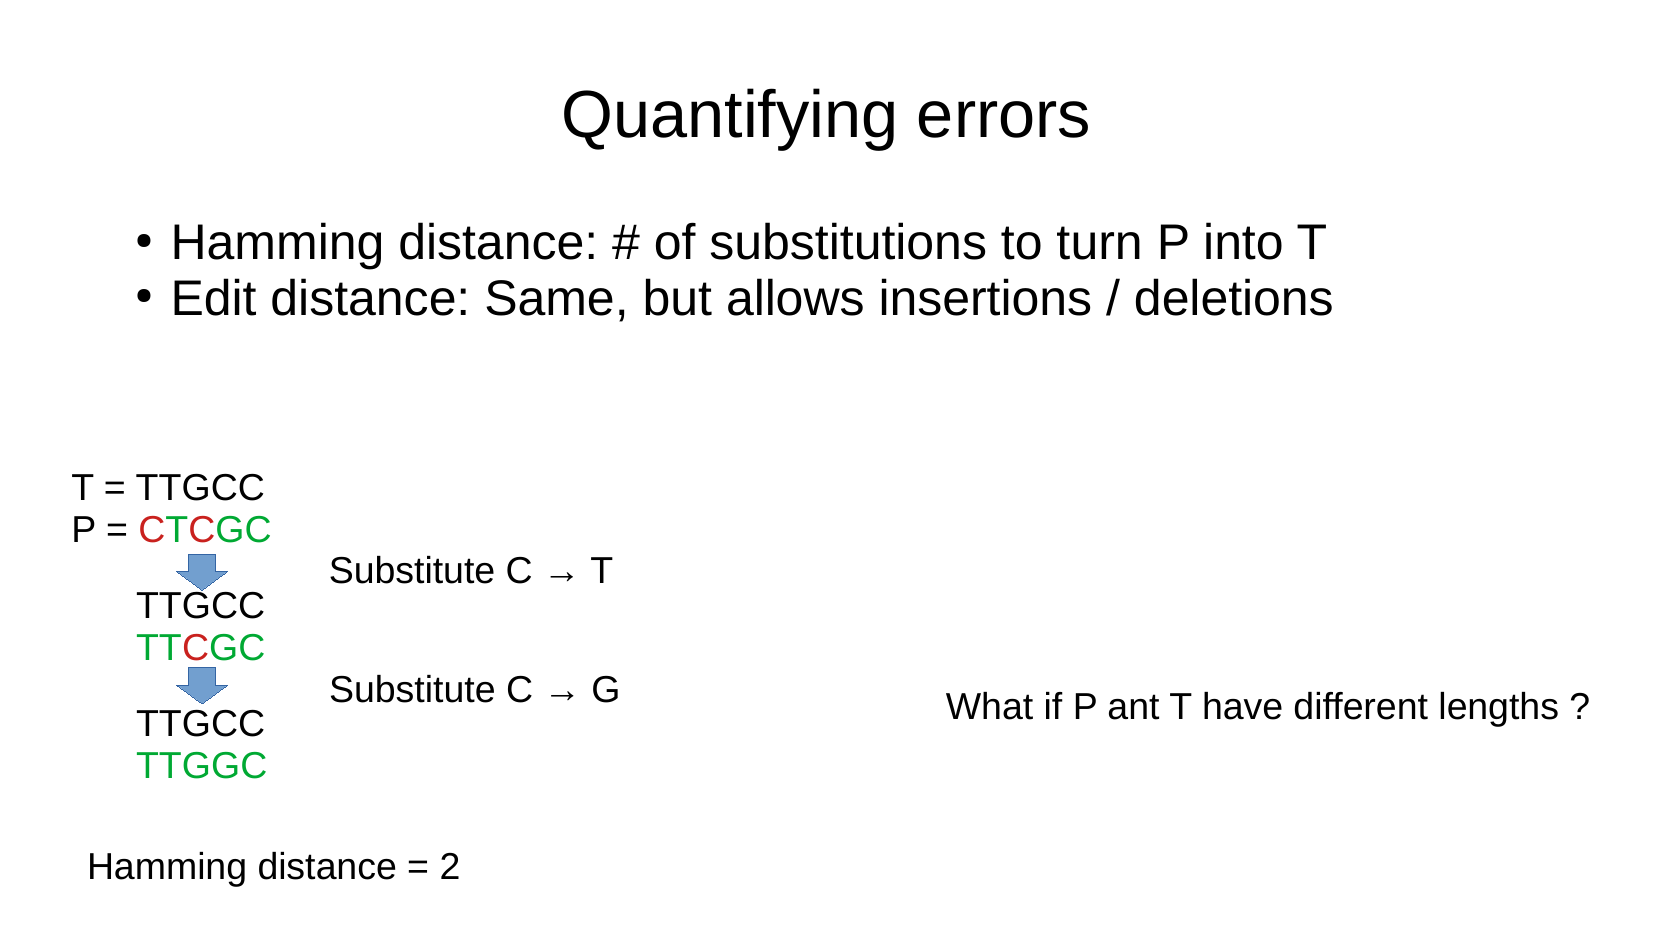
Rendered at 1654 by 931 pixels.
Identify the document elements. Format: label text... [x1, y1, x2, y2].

text_box Hamming distance = 2 [72, 837, 476, 895]
text_box Substitute C → T [314, 542, 629, 600]
text_box [176, 554, 228, 577]
text_box T = TTGCC P = CTCGC [56, 458, 337, 642]
text_box TTGCC TTCGC [121, 577, 402, 695]
text_box What if P ant T have different lengths ? [931, 678, 1606, 735]
text_box TTGCC TTGGC [121, 695, 402, 879]
subtitle Hamming distance: # of substitutions to turn P into T Edit distance: Same, but allows insertions / deletions [135, 214, 1624, 754]
title Quantifying errors [82, 37, 1571, 193]
text_box Substitute C → G [402, 660, 636, 718]
